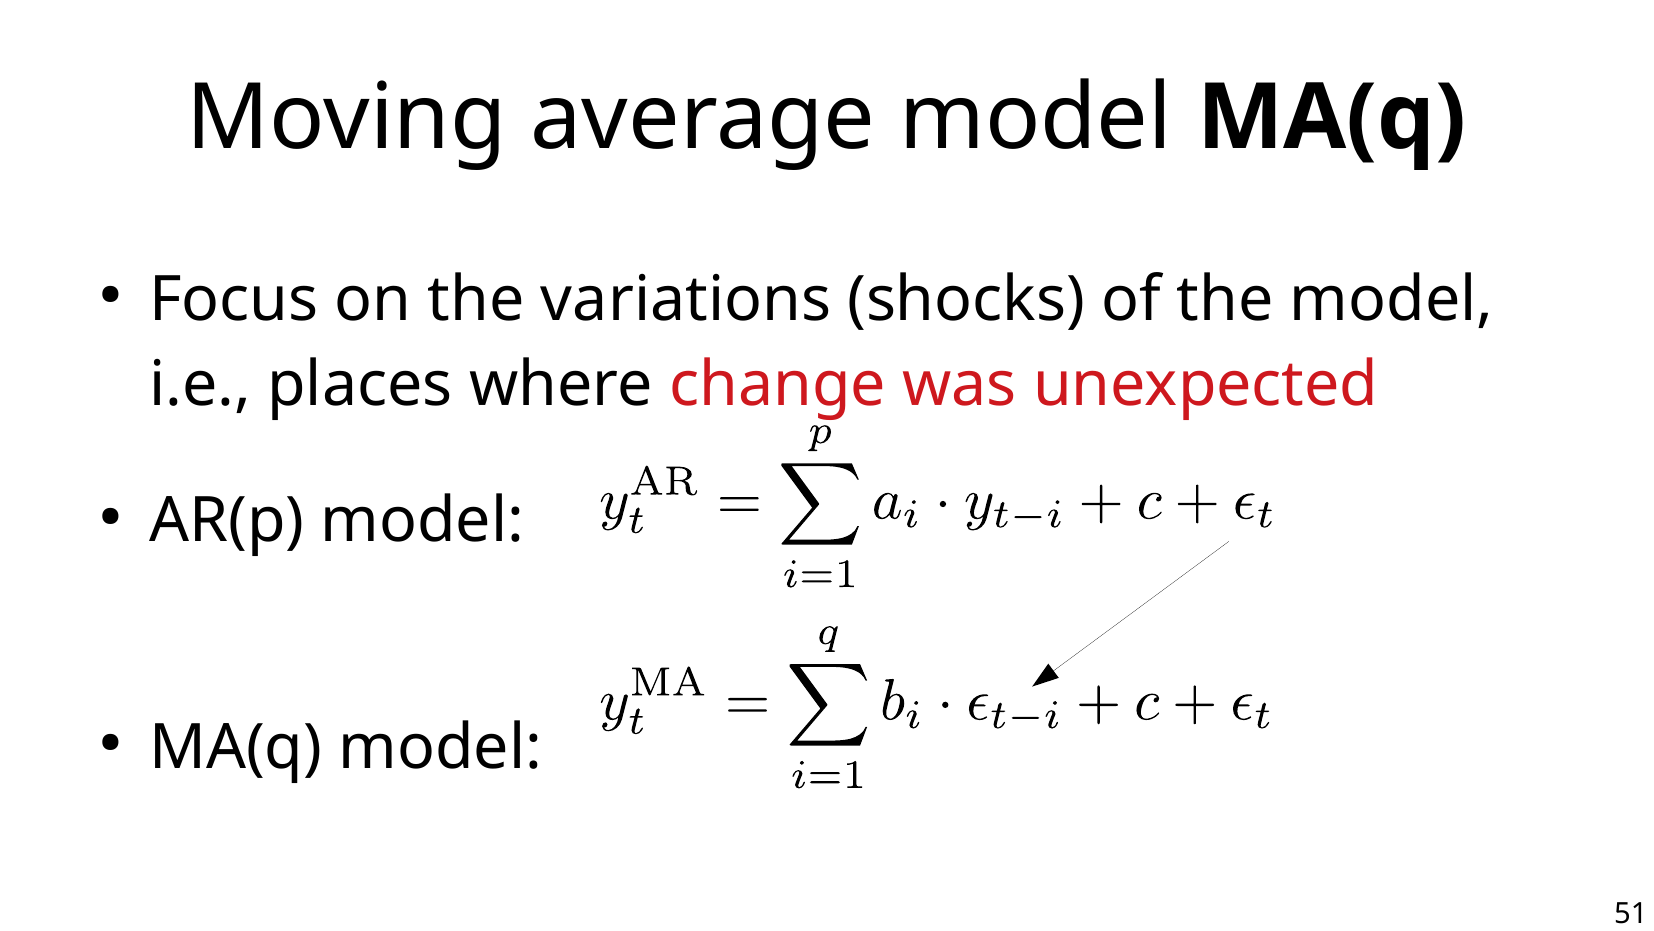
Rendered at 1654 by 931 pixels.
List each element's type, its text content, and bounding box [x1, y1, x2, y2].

text_box [599, 425, 1275, 588]
list Focus on the variations (shocks) of the model, i.e., places where change was unexpected AR(p) model: MA(q) model: [82, 253, 1571, 793]
title Moving average model MA(q) [82, 1, 1571, 226]
text_box [599, 626, 1272, 789]
